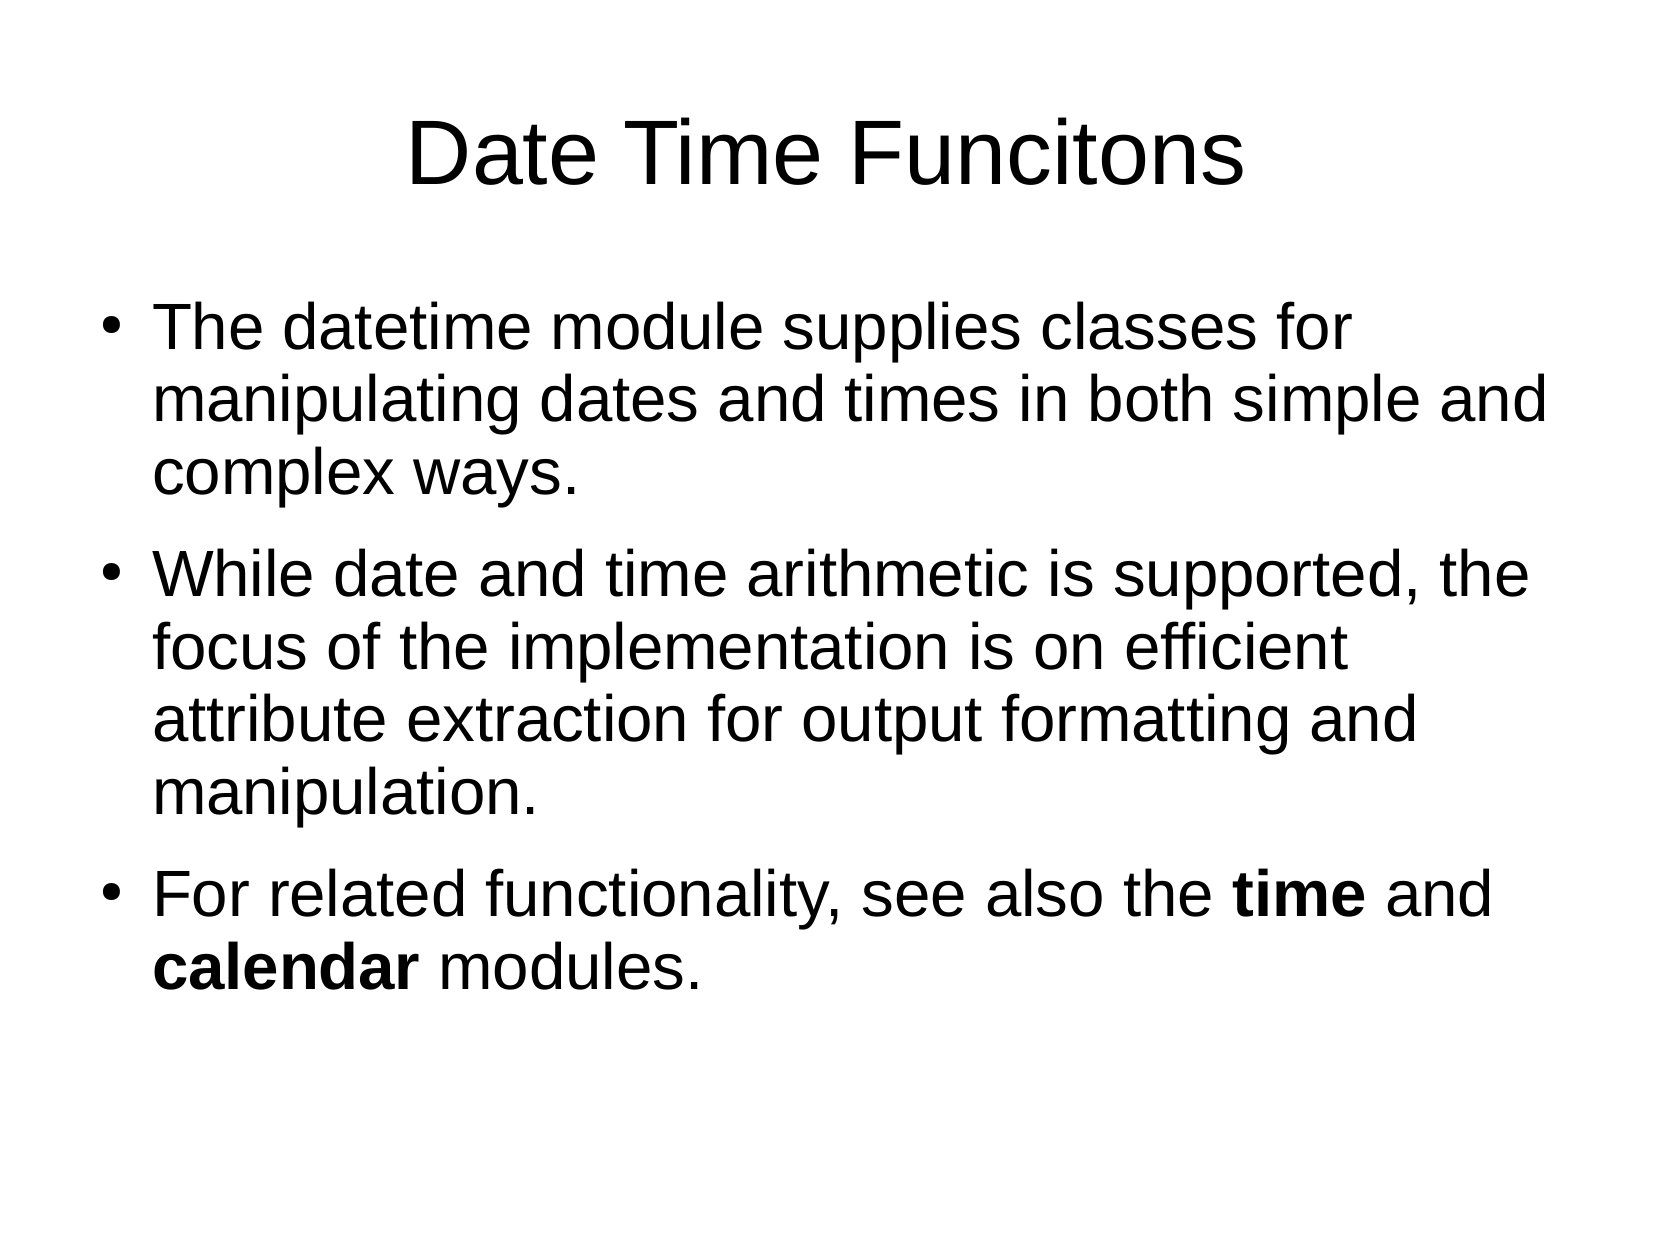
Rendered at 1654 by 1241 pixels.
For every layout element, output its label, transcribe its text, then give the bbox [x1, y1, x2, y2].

title Date Time Funcitons [82, 49, 1571, 257]
list The datetime module supplies classes for manipulating dates and times in both simple and complex ways. While date and time arithmetic is supported, the focus of the implementation is on efficient attribute extraction for output formatting and manipulation. For related functionality, see also the time and calendar modules. [82, 290, 1571, 1010]
